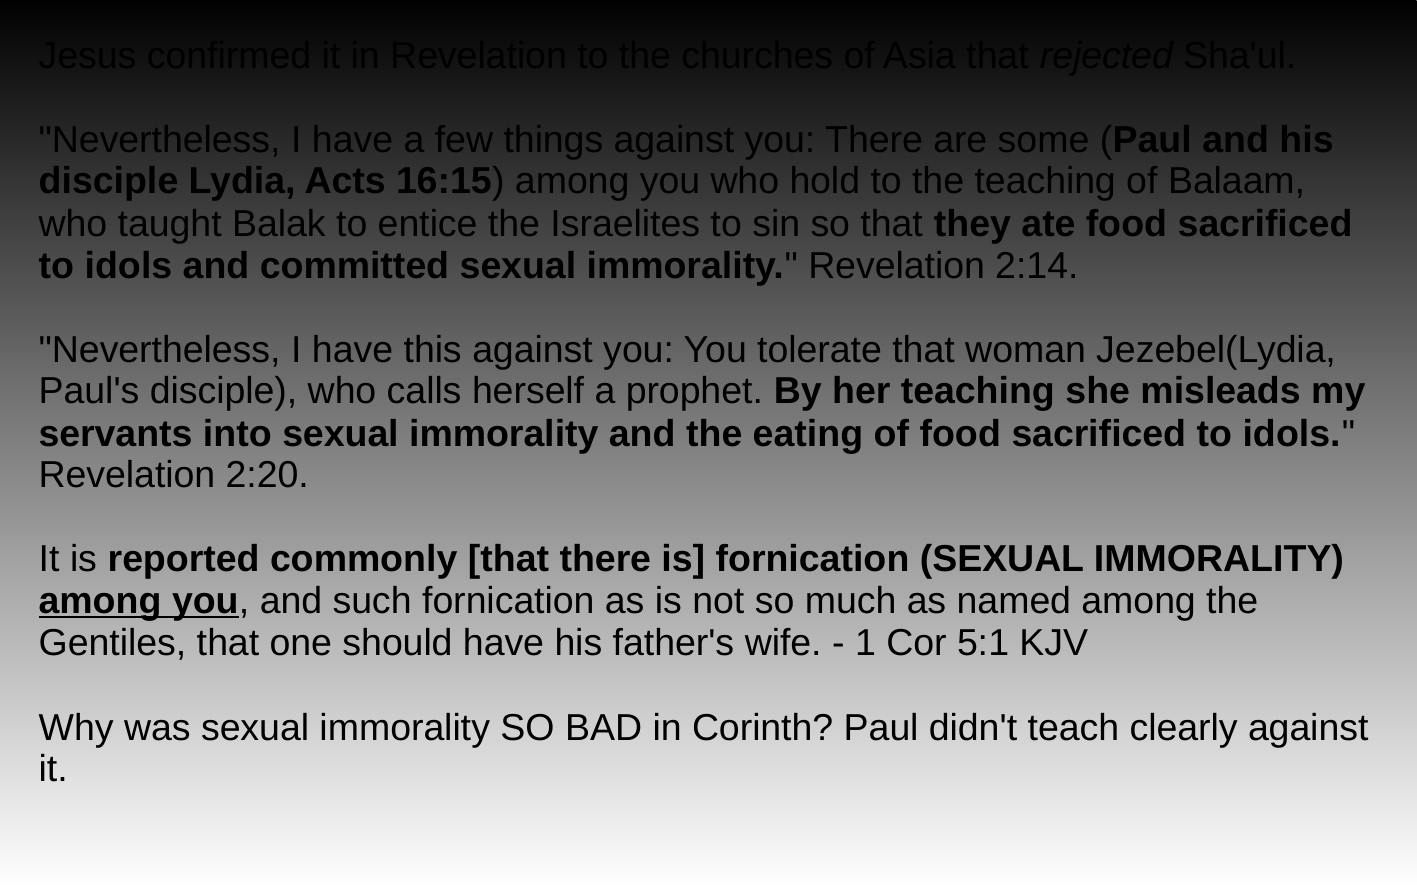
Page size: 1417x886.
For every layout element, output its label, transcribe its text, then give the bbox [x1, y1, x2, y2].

text_box Jesus confirmed it in Revelation to the churches of Asia that rejected Sha'ul. "Nevertheless, I have a few things against you: There are some (Paul and his disciple Lydia, Acts 16:15) among you who hold to the teaching of Balaam, who taught Balak to entice the Israelites to sin so that they ate food sacrificed to idols and committed sexual immorality." Revelation 2:14. "Nevertheless, I have this against you: You tolerate that woman Jezebel(Lydia, Paul's disciple), who calls herself a prophet. By her teaching she misleads my servants into sexual immorality and the eating of food sacrificed to idols." Revelation 2:20. It is reported commonly [that there is] fornication (SEXUAL IMMORALITY) among you, and such fornication as is not so much as named among the Gentiles, that one should have his father's wife. - 1 Cor 5:1 KJV Why was sexual immorality SO BAD in Corinth? Paul didn't teach clearly against it. [23, 26, 1396, 730]
